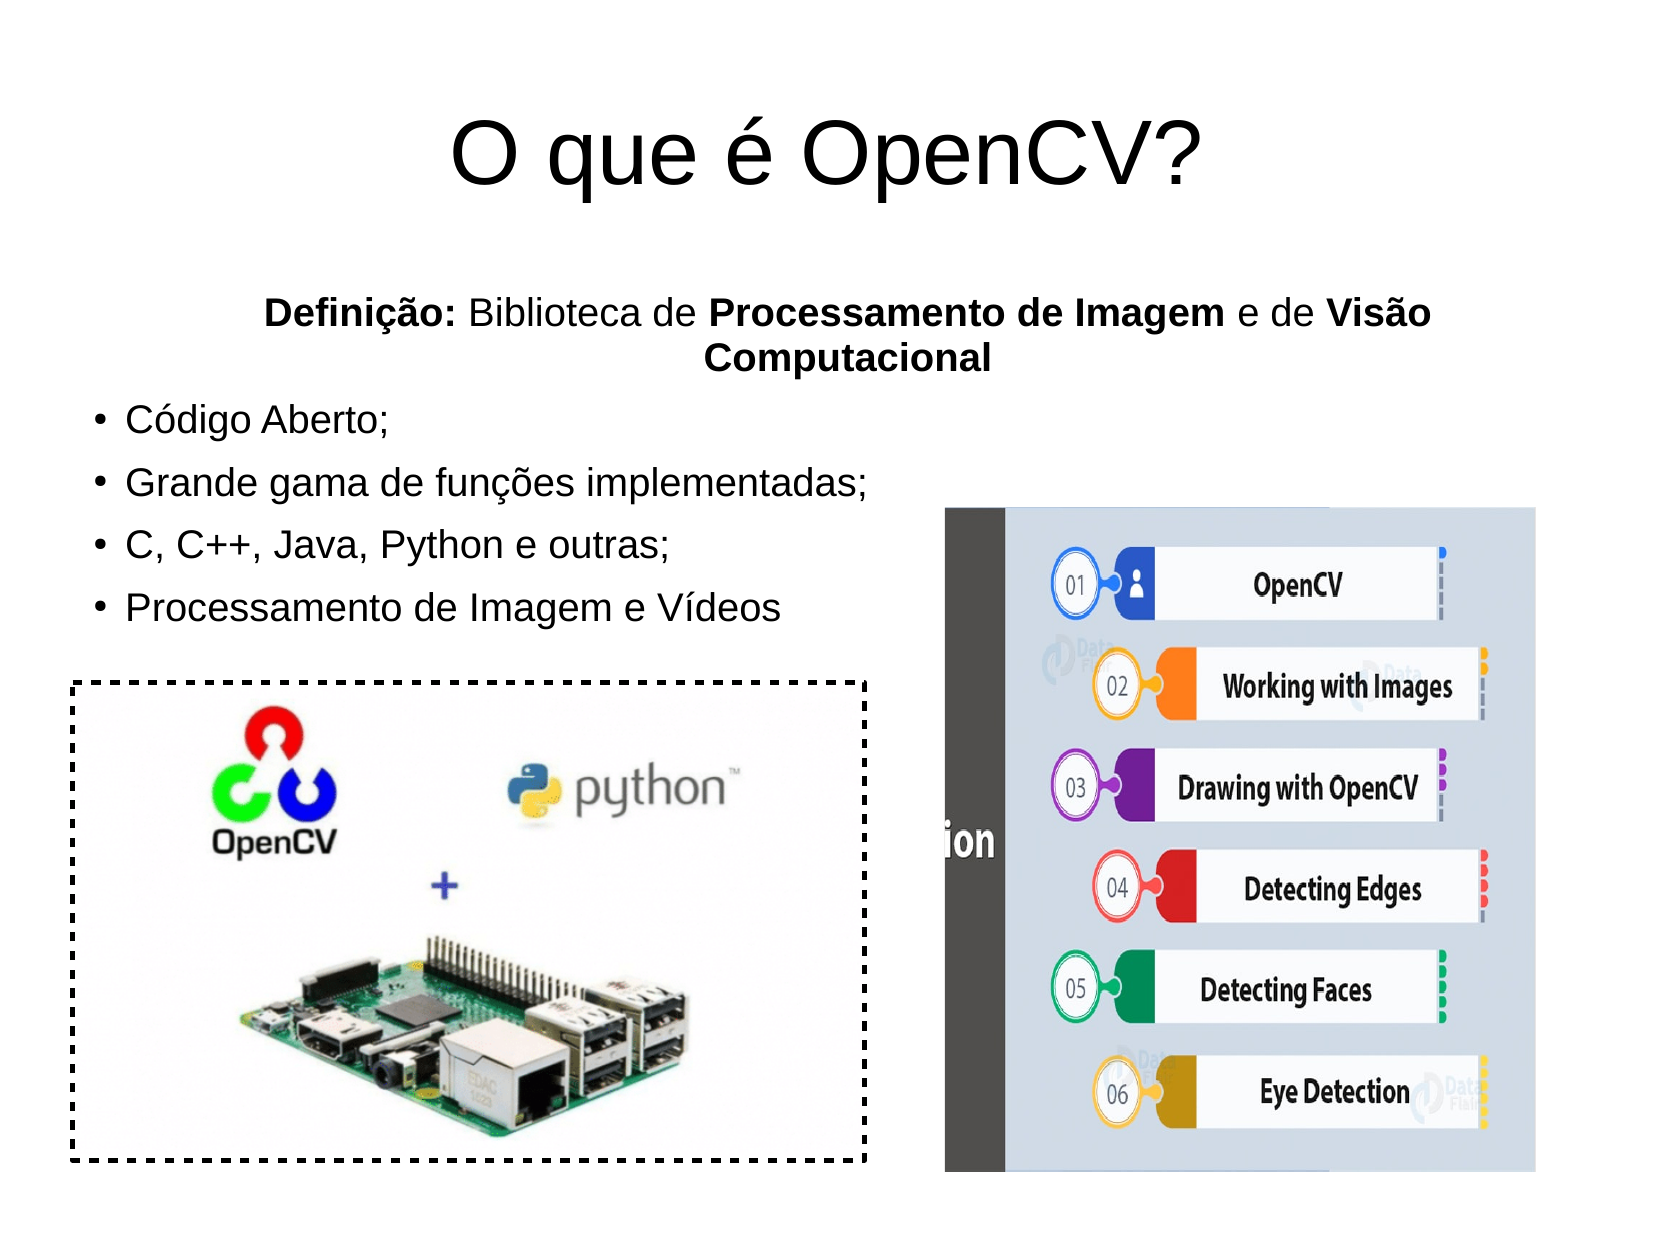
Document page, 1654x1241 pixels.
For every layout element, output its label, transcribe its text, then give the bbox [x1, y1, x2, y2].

list Definição: Biblioteca de Processamento de Imagem e de Visão Computacional Código Aberto; Grande gama de funções implementadas; C, C++, Java, Python e outras; Processamento de Imagem e Vídeos [82, 290, 1571, 634]
picture [74, 684, 863, 1158]
title O que é OpenCV? [82, 49, 1571, 257]
picture [944, 507, 1536, 1172]
